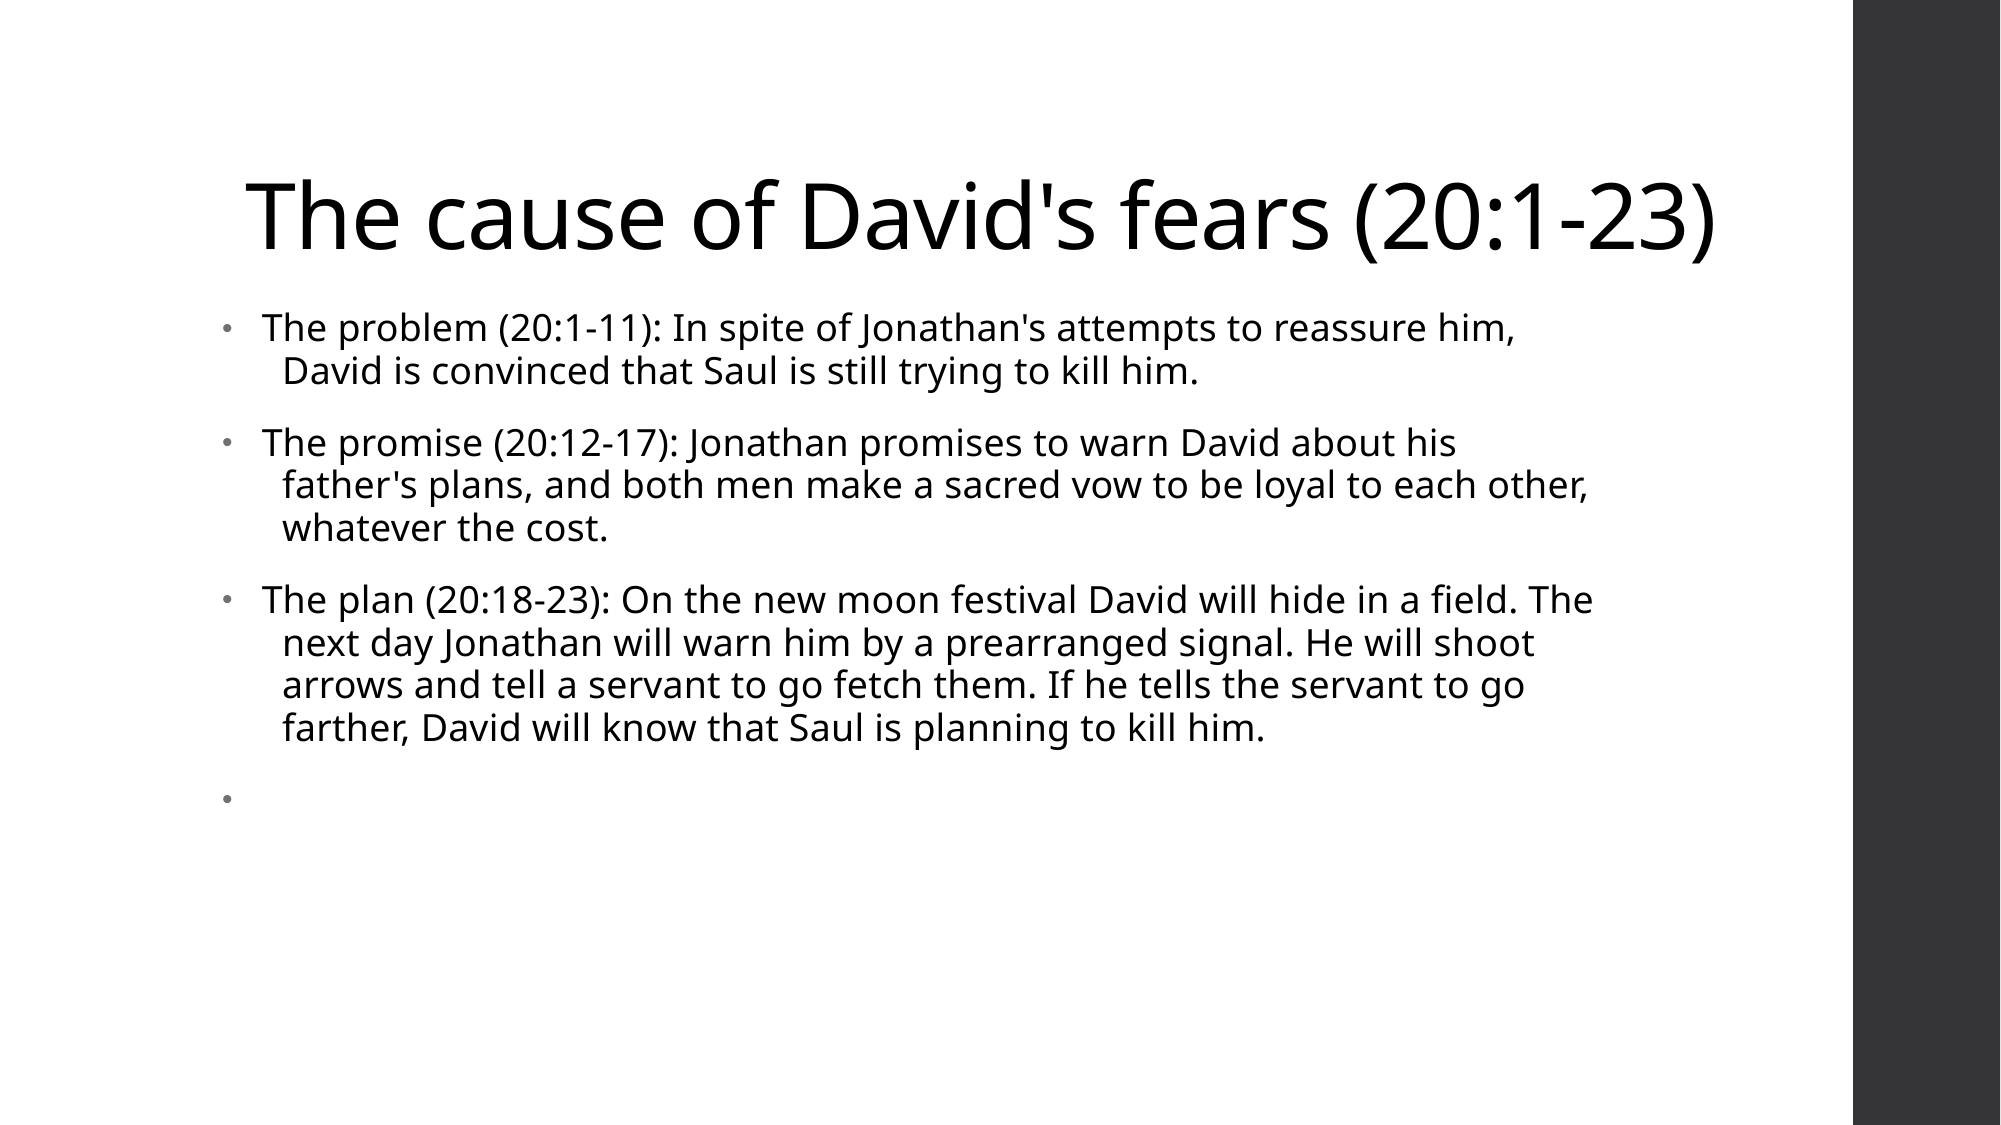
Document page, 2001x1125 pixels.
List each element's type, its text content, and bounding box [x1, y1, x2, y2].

title The cause of David's fears (20:1-23) [206, 60, 1797, 278]
list The problem (20:1-11): In spite of Jonathan's attempts to reassure him, David is convinced that Saul is still trying to kill him. The promise (20:12-17): Jonathan promises to warn David about his father's plans, and both men make a sacred vow to be loyal to each other, whatever the cost. The plan (20:18-23): On the new moon festival David will hide in a field. The next day Jonathan will warn him by a prearranged signal. He will shoot arrows and tell a servant to go fetch them. If he tells the servant to go farther, David will know that Saul is planning to kill him. [206, 299, 1617, 1014]
